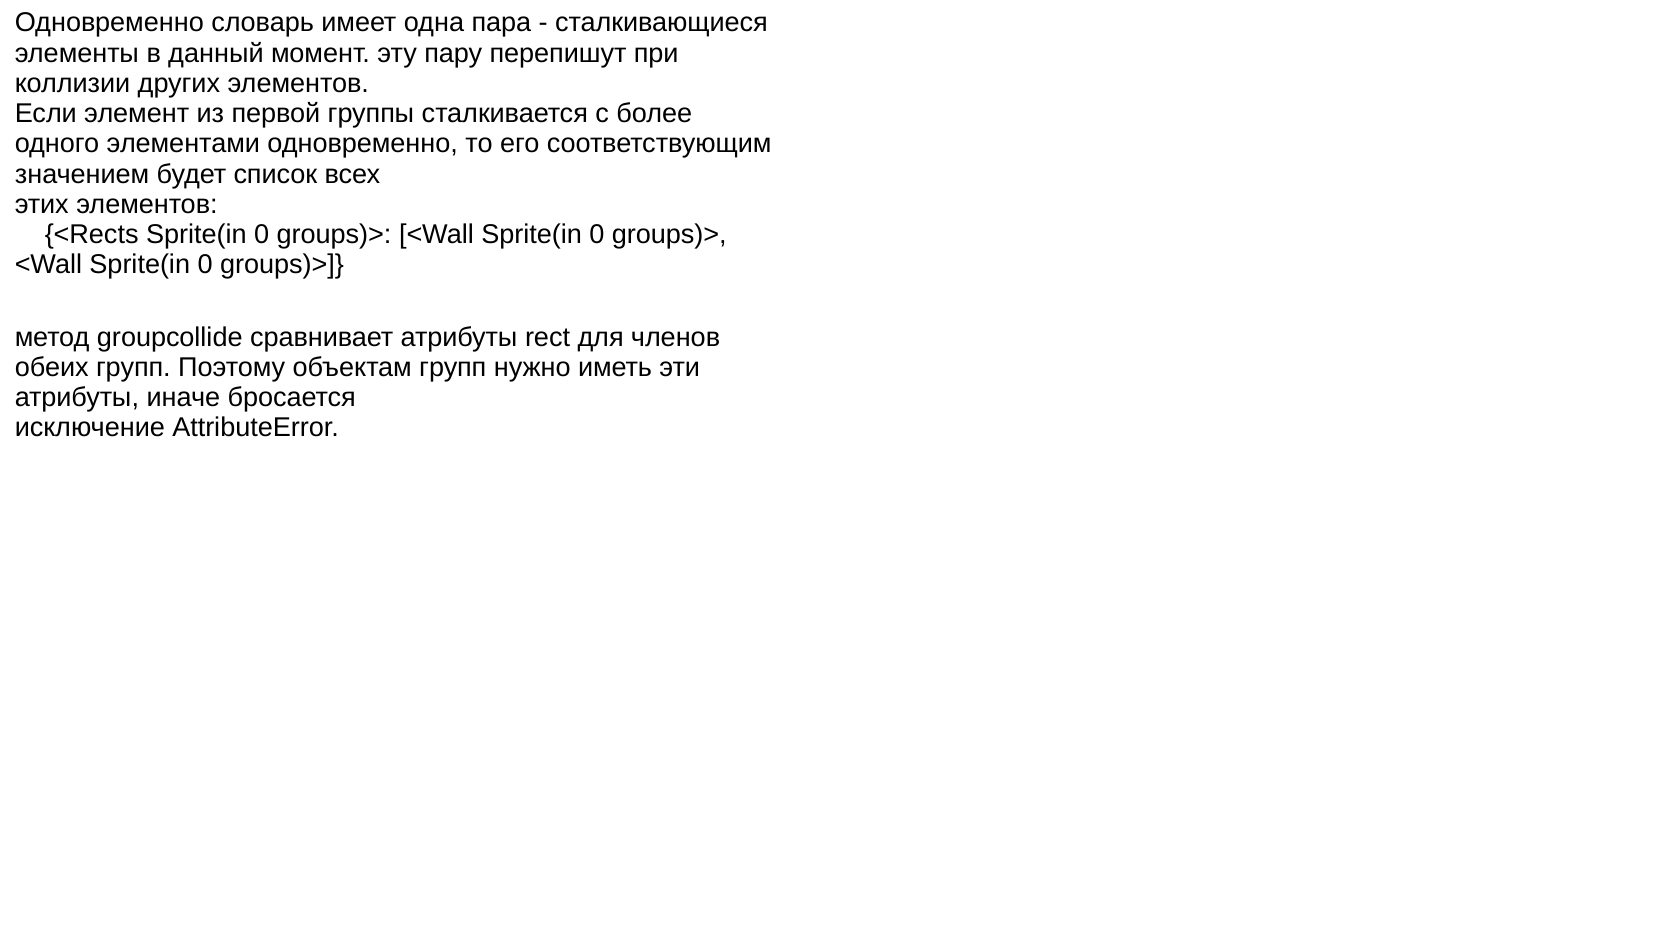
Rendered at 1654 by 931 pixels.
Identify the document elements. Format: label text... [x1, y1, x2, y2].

text_box Одновременно словарь имеет одна пара - сталкивающиеся элементы в данный момент. эту пару перепишут при коллизии других элементов. Если элемент из первой группы сталкивается с более одного элементами одновременно, то его соответствующим значением будет список всех этих элементов: {<Rects Sprite(in 0 groups)>: [<Wall Sprite(in 0 groups)>, <Wall Sprite(in 0 groups)>]} метод groupcollide сравнивает атрибуты rect для членов обеих групп. Поэтому объектам групп нужно иметь эти атрибуты, иначе бросается исключение AttributeError. [0, 0, 798, 886]
